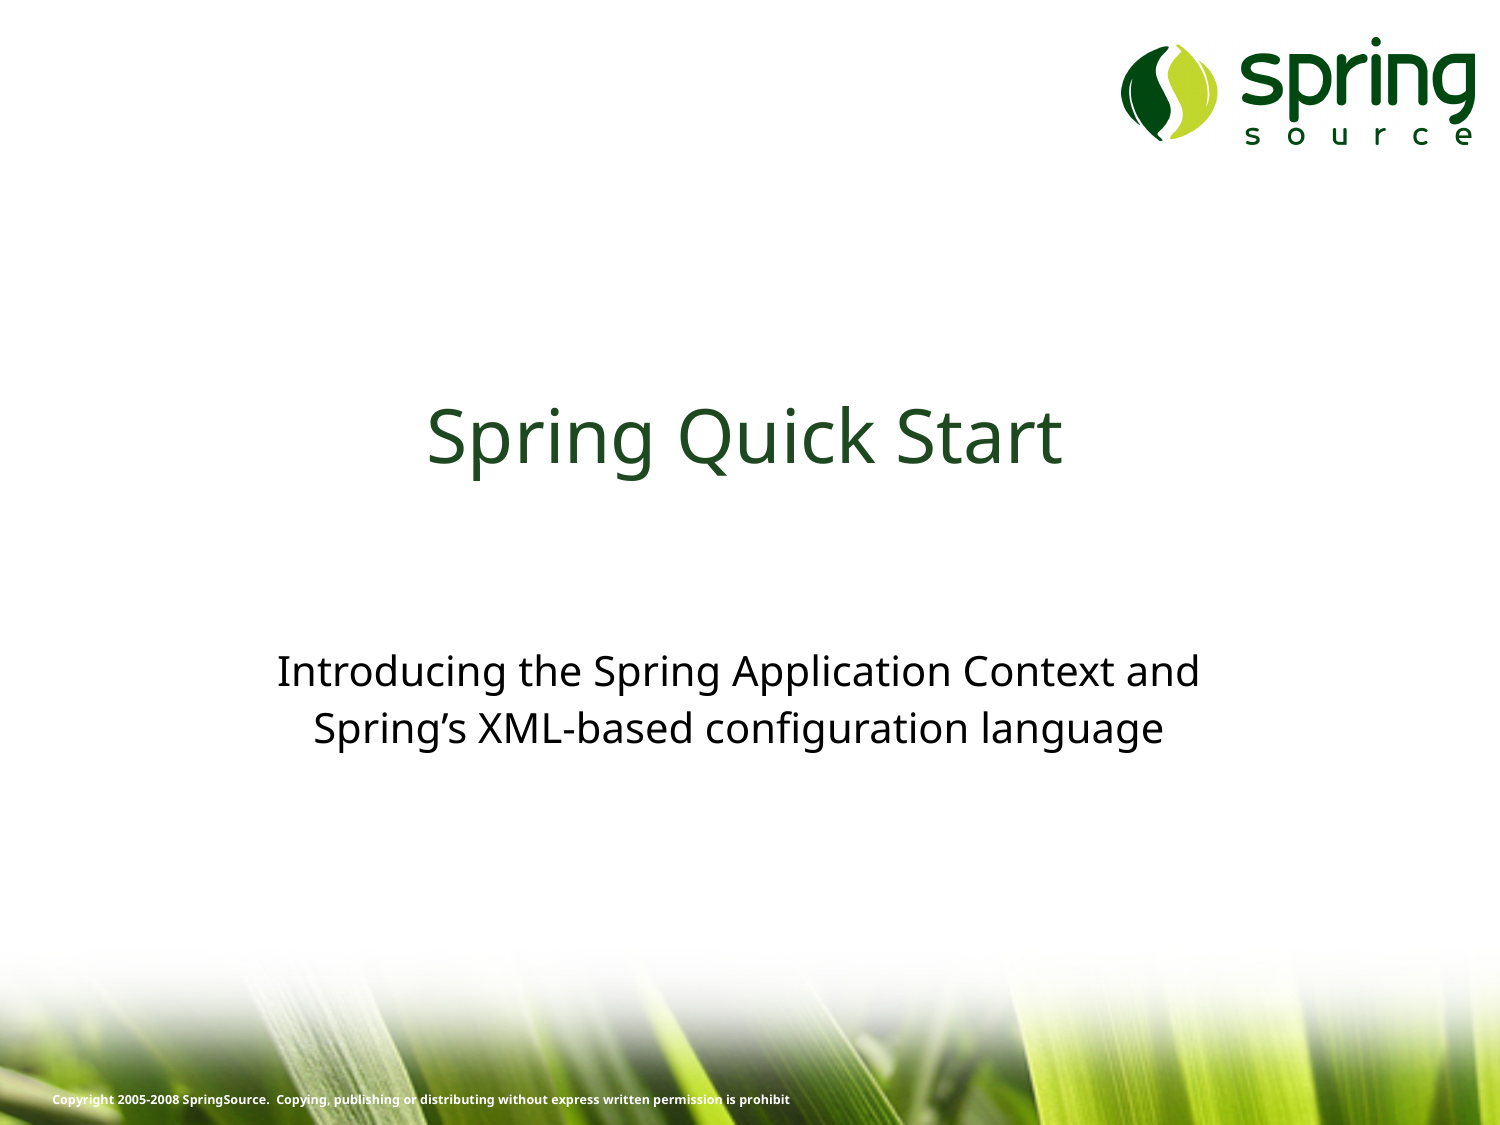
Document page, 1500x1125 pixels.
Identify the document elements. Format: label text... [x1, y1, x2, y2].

picture [1121, 37, 1475, 145]
title Spring Quick Start [107, 340, 1383, 529]
picture [0, 944, 1500, 1125]
subtitle Introducing the Spring Application Context and Spring’s XML-based configuration language [214, 499, 1265, 788]
